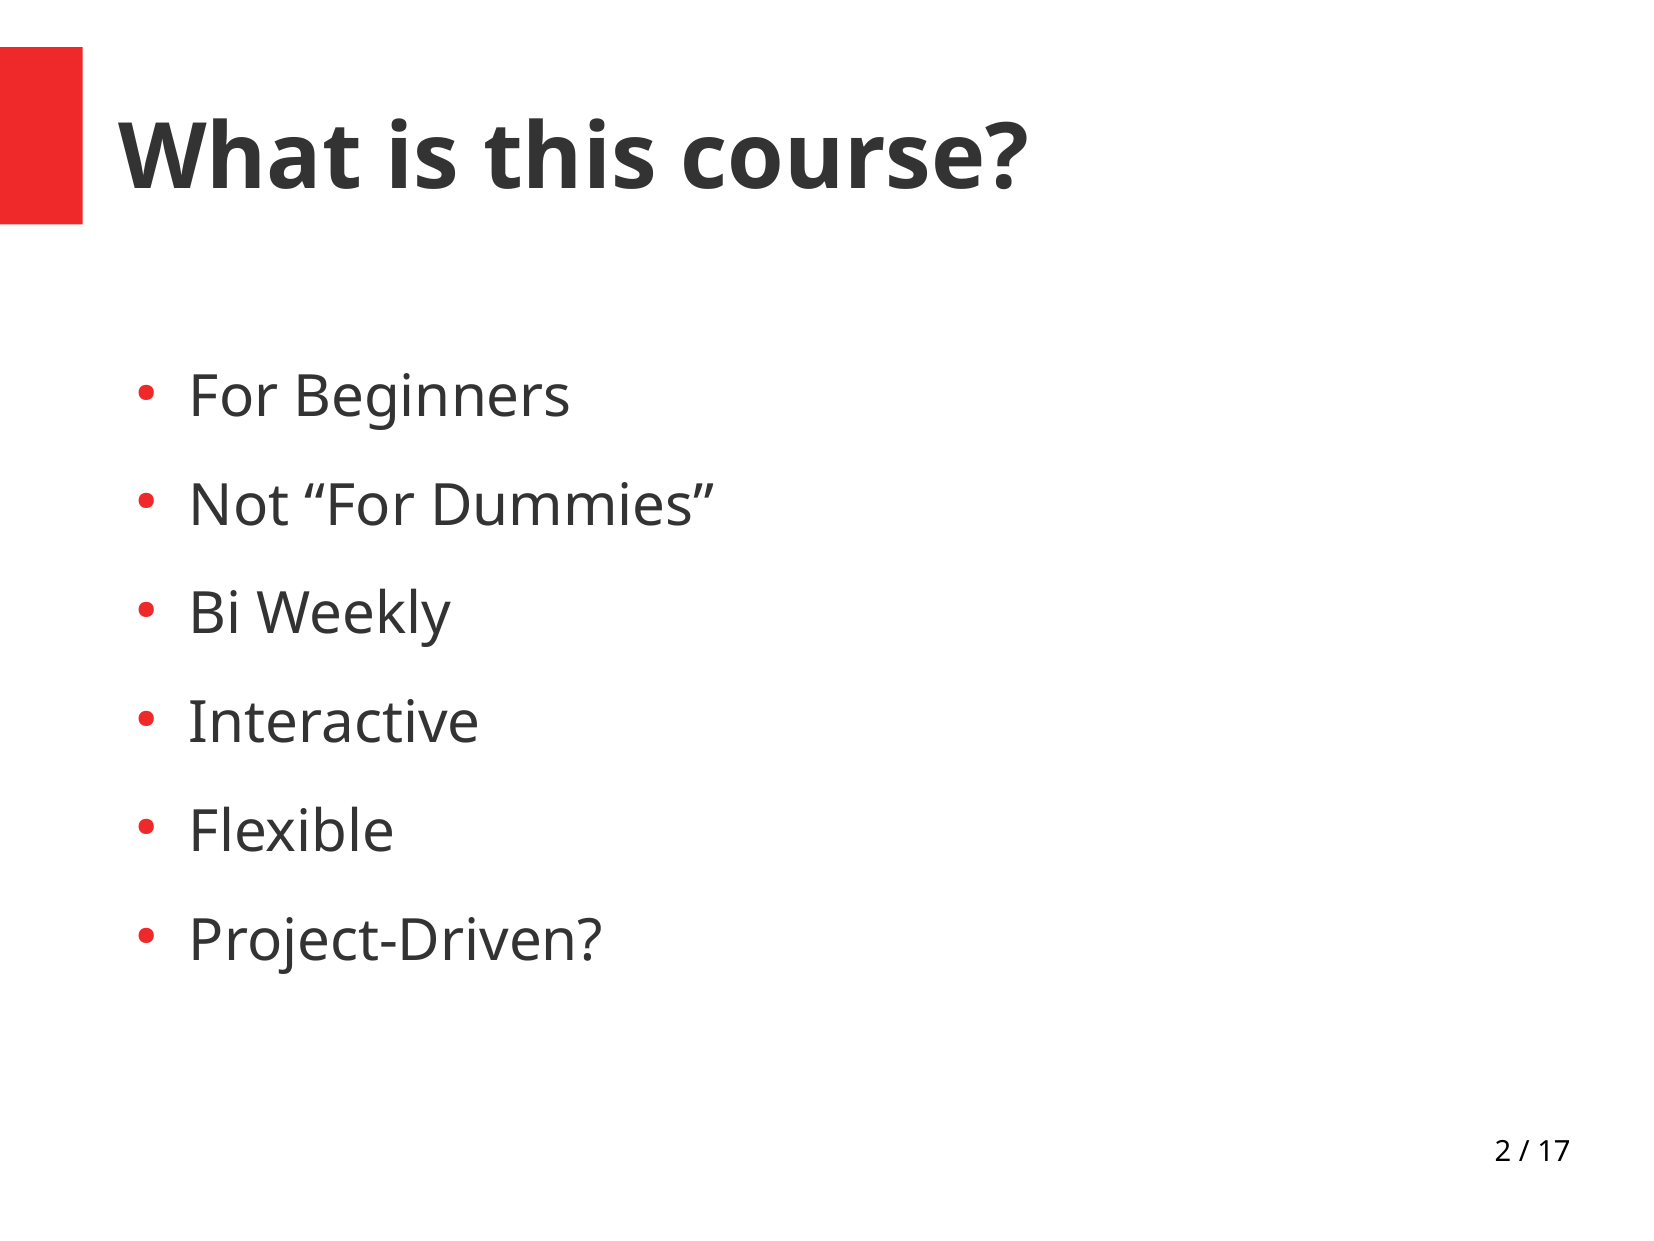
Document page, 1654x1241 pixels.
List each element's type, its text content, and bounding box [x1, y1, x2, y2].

title What is this course? [118, 49, 1571, 257]
list For Beginners Not “For Dummies” Bi Weekly Interactive Flexible Project-Driven? [118, 354, 1536, 1074]
